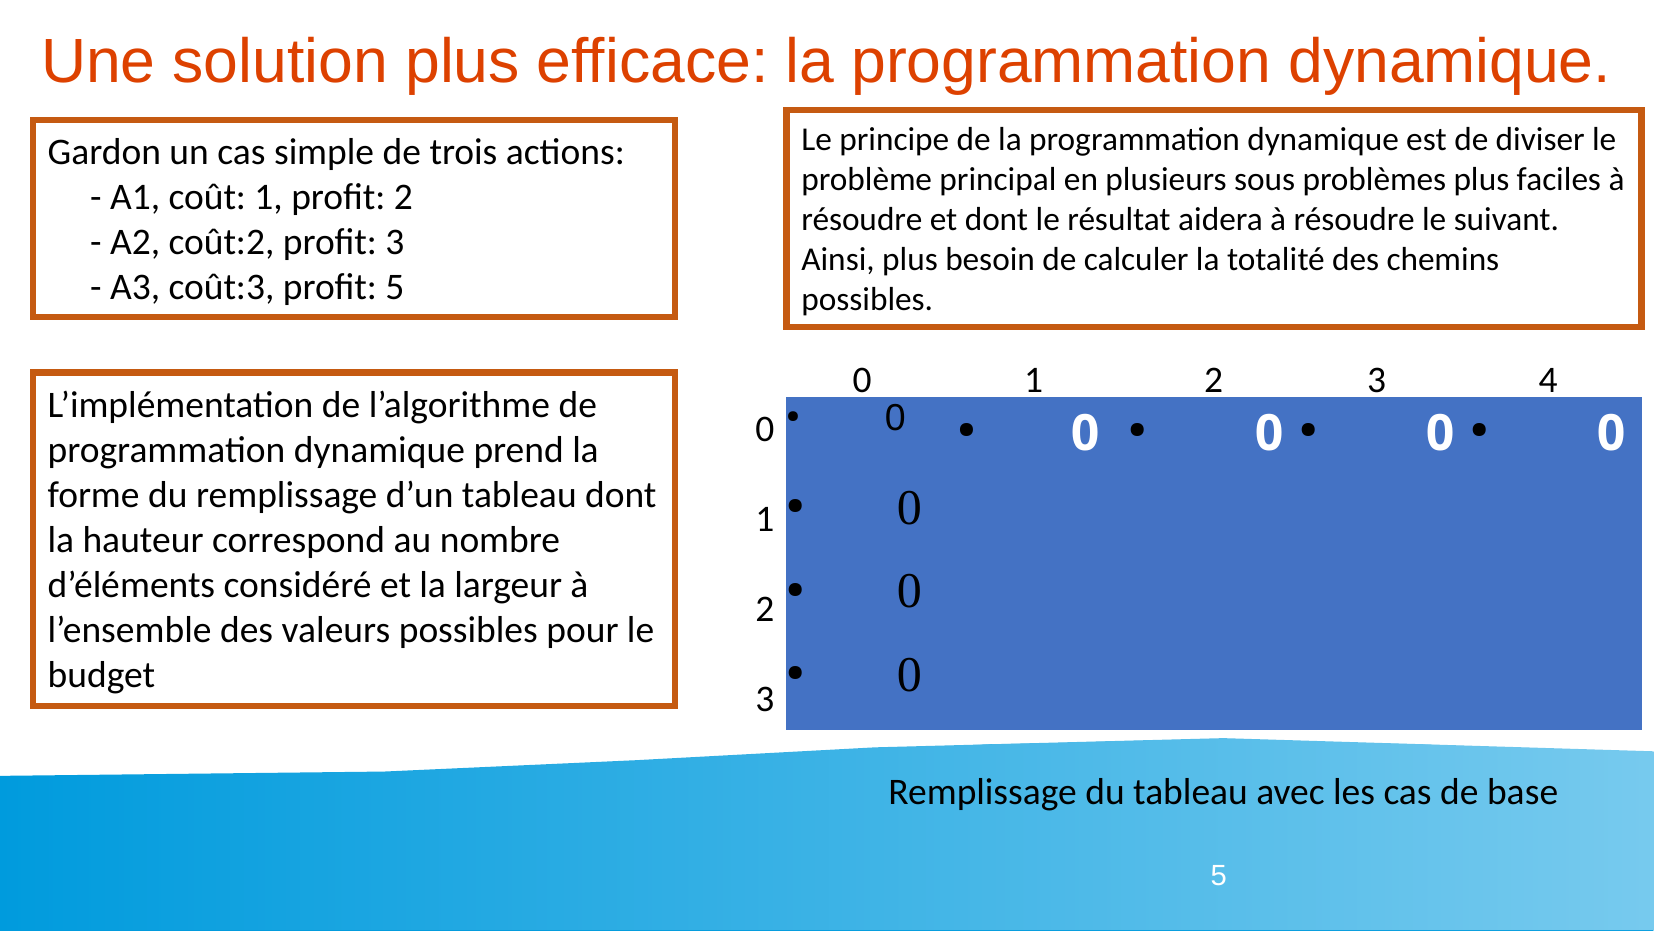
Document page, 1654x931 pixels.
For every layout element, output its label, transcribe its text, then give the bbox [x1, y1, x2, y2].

table_cell 0 [813, 563, 957, 647]
table_cell [1299, 563, 1470, 647]
text_box Une solution plus efficace: la programmation dynamique. [0, 0, 1654, 147]
table_cell 0 [813, 480, 957, 563]
table_cell 0 [813, 647, 957, 730]
table_cell [1470, 563, 1642, 647]
table_header 0 [1299, 408, 1470, 480]
text_box 0 1 2 3 [740, 396, 813, 731]
text_box Gardon un cas simple de trois actions: - A1, coût: 1, profit: 2 - A2, coût:2, profit: 3 - A3, coût:3, profit: 5 [32, 119, 676, 317]
table_cell [957, 563, 1128, 647]
table_header 0 [1128, 408, 1299, 480]
table_cell [1128, 563, 1299, 647]
table_header 0 [957, 408, 1128, 480]
table_cell [957, 480, 1128, 563]
table_cell [1470, 480, 1642, 563]
table_cell [1299, 480, 1470, 563]
text_box Le principe de la programmation dynamique est de diviser le problème principal en plusieurs sous problèmes plus faciles à résoudre et dont le résultat aidera à résoudre le suivant. Ainsi, plus besoin de calculer la totalité des chemins possibles. [786, 109, 1642, 327]
table_cell [1128, 480, 1299, 563]
text_box L’implémentation de l’algorithme de programmation dynamique prend la forme du remplissage d’un tableau dont la hauteur correspond au nombre d’éléments considéré et la largeur à l’ensemble des valeurs possibles pour le budget [32, 372, 676, 706]
table_cell [957, 647, 1128, 730]
table_header 0 [1470, 408, 1642, 480]
text_box 0 1 2 3 4 [786, 347, 1642, 408]
table_header 0 [889, 408, 900, 428]
table_cell [1470, 647, 1642, 730]
table_cell [1128, 647, 1299, 730]
table_header 0 [813, 408, 957, 480]
table_cell [1299, 647, 1470, 730]
text_box Remplissage du tableau avec les cas de base [873, 759, 1600, 821]
